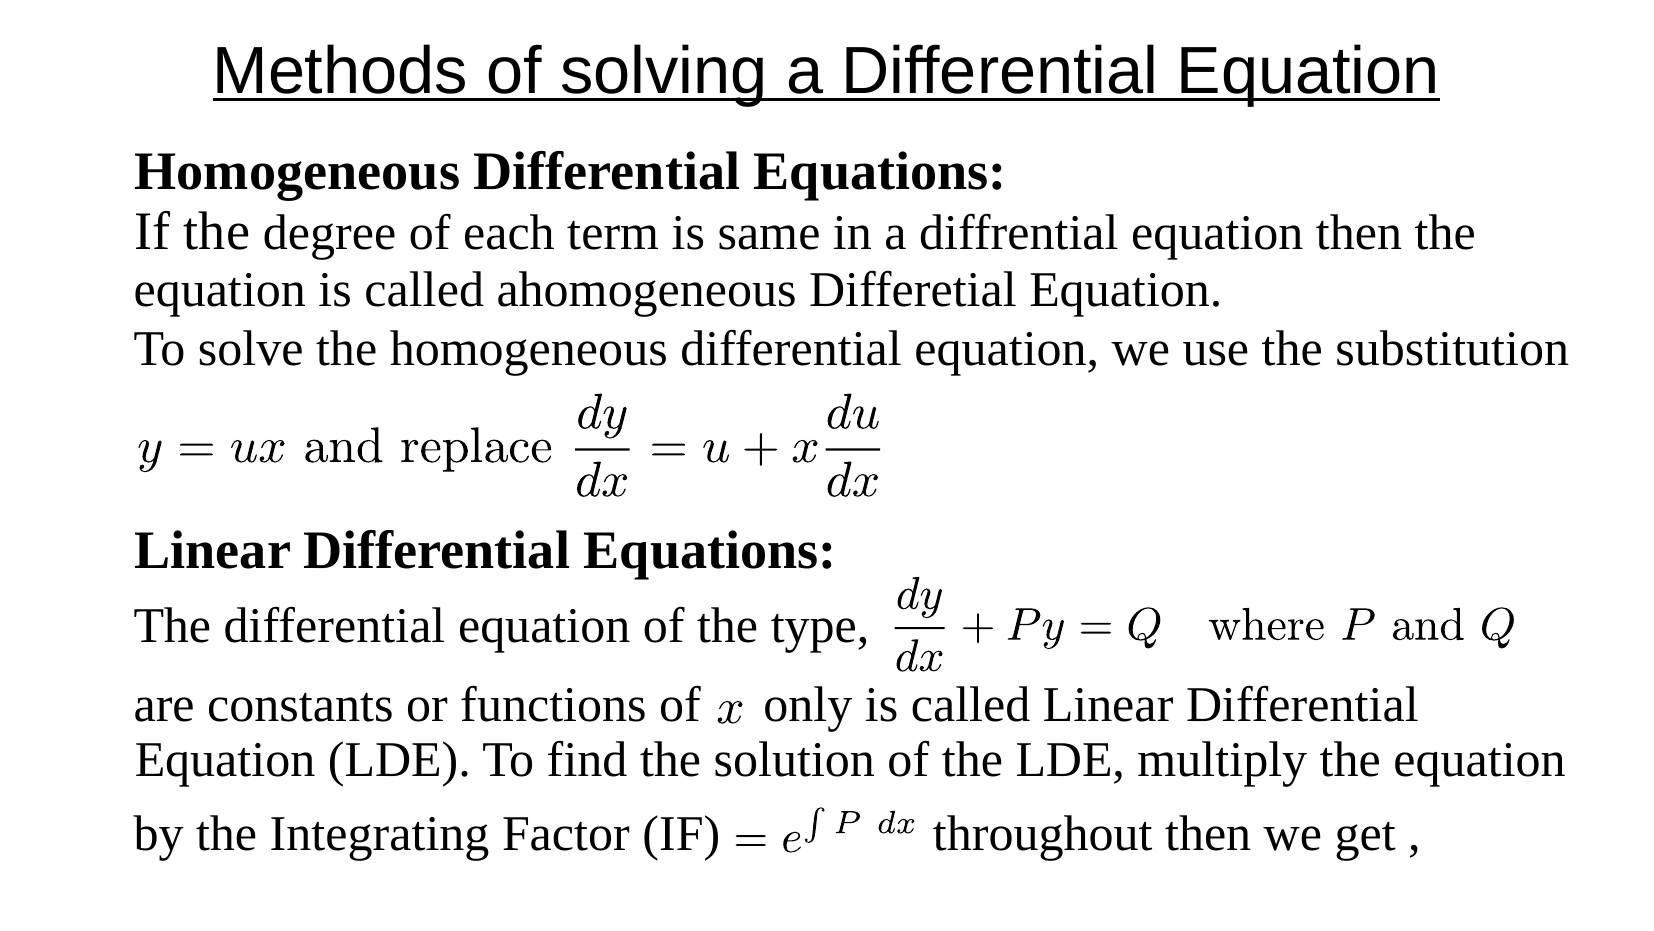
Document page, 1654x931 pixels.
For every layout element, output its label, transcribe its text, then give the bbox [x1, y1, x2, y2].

text_box [894, 576, 1514, 672]
text_box [735, 807, 915, 853]
title Methods of solving a Differential Equation [82, 23, 1571, 119]
text_box [138, 393, 881, 497]
subtitle Homogeneous Differential Equations: If the degree of each term is same in a diffrential equation then the equation is called ahomogeneous Differetial Equation. To solve the homogeneous differential equation, we use the substitution Linear Differential Equations: The differential equation of the type, are constants or functions of only is called Linear Differential Equation (LDE). To find the solution of the LDE, multiply the equation by the Integrating Factor (IF) throughout then we get , [47, 141, 1607, 896]
text_box [717, 700, 743, 724]
